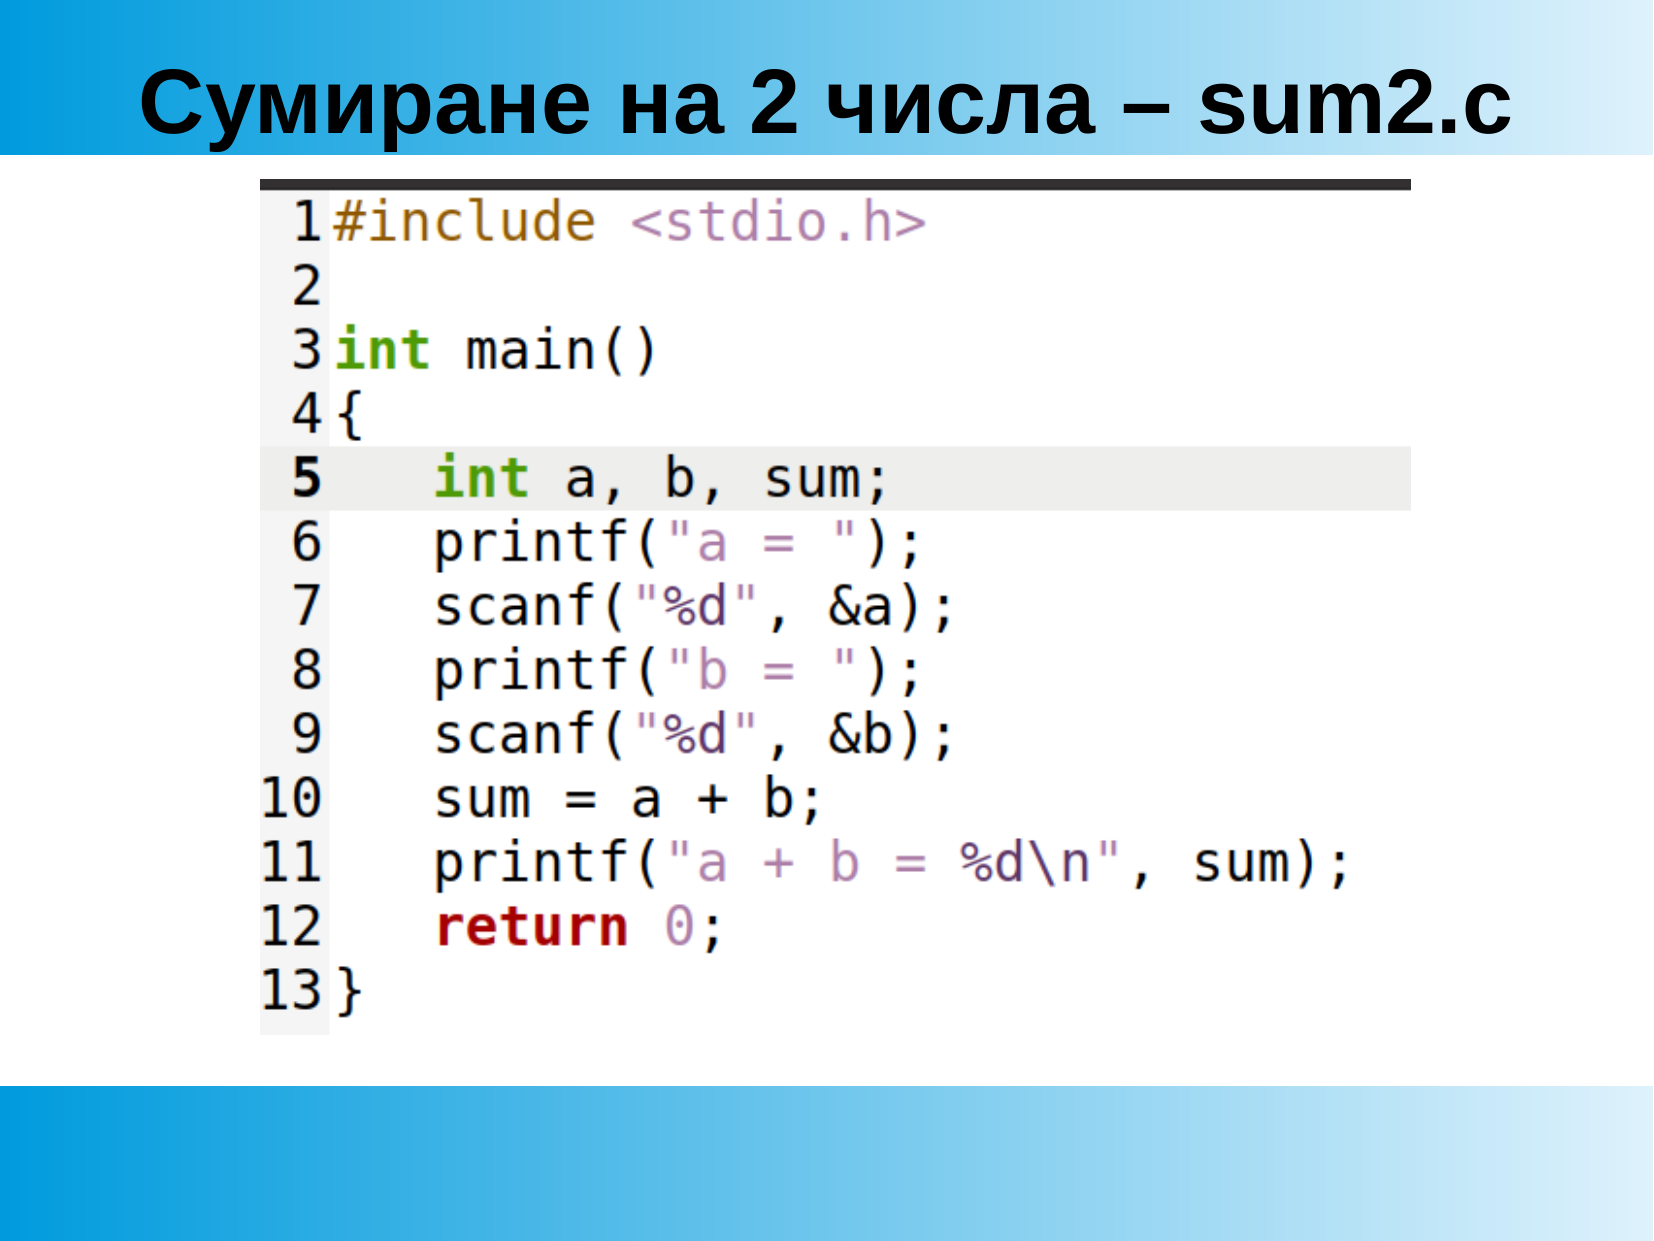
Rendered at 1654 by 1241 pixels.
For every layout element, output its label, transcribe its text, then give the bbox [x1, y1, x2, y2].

title Сумиране на 2 числа – sum2.c [82, 49, 1571, 155]
picture [260, 179, 1411, 1036]
